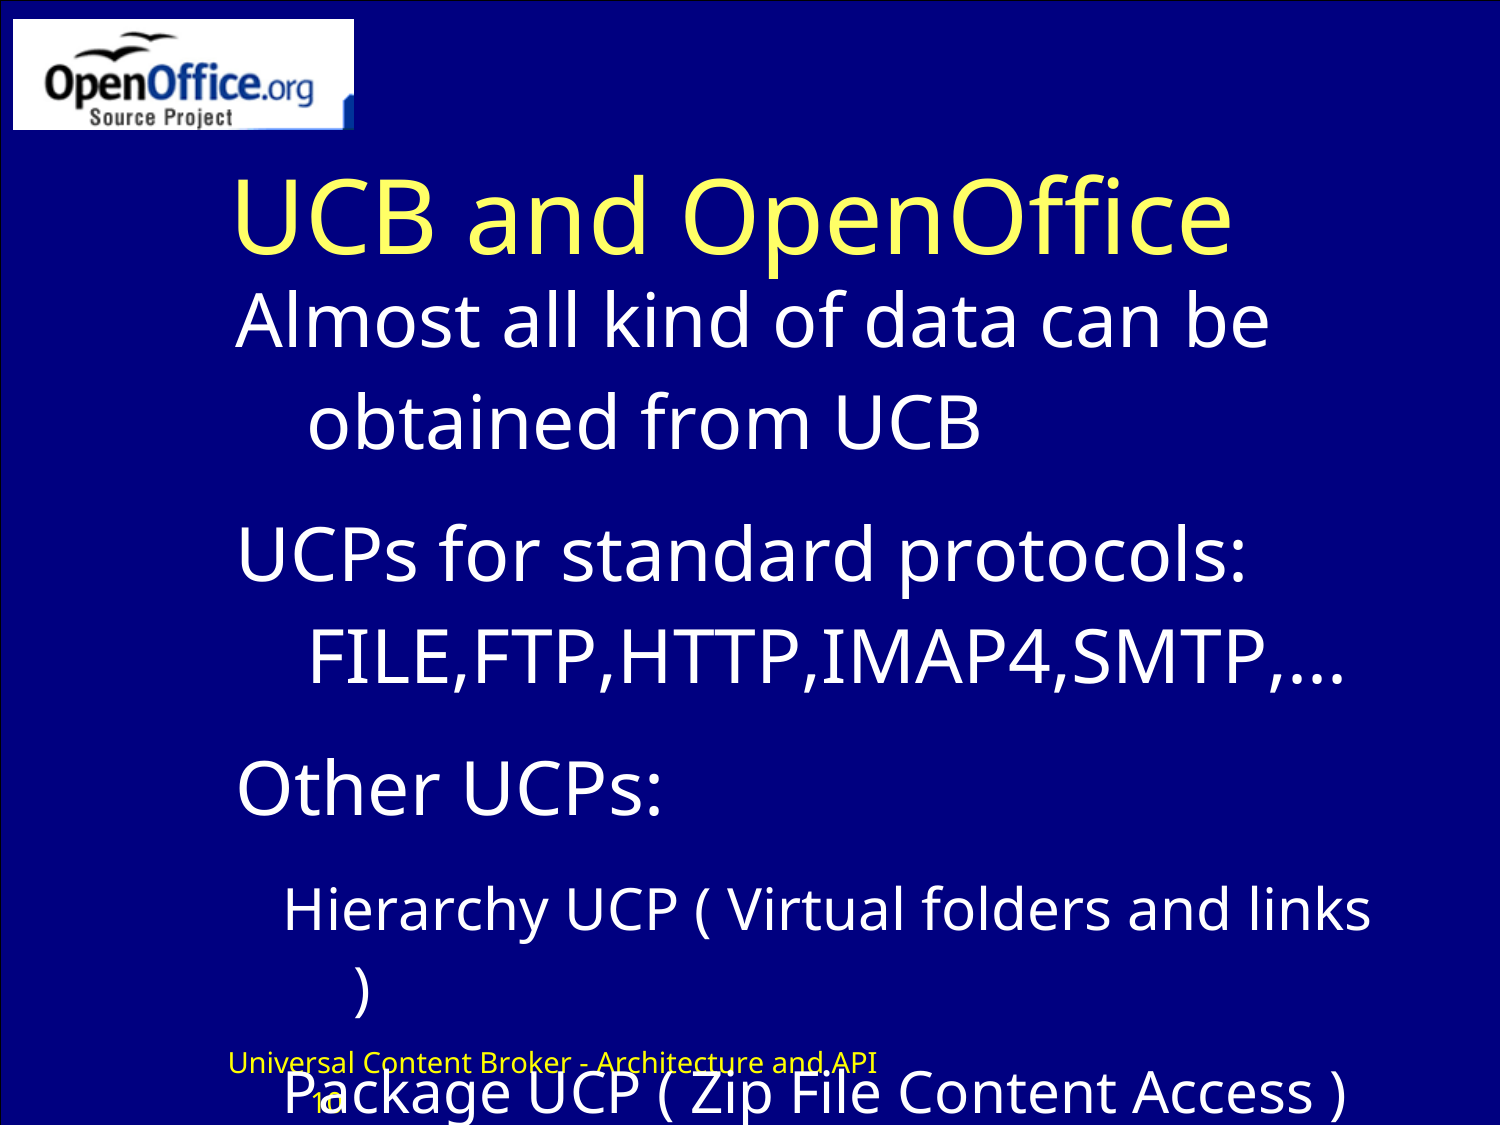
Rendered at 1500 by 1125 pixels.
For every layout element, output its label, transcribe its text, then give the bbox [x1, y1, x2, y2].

picture [13, 19, 354, 130]
list Almost all kind of data can be obtained from UCB UCPs for standard protocols: FILE,FTP,HTTP,IMAP4,SMTP,... Other UCPs: Hierarchy UCP ( Virtual folders and links ) Package UCP ( Zip File Content Access ) Remote Access UCP [223, 267, 1376, 989]
title UCB and OpenOffice [229, 143, 1386, 286]
